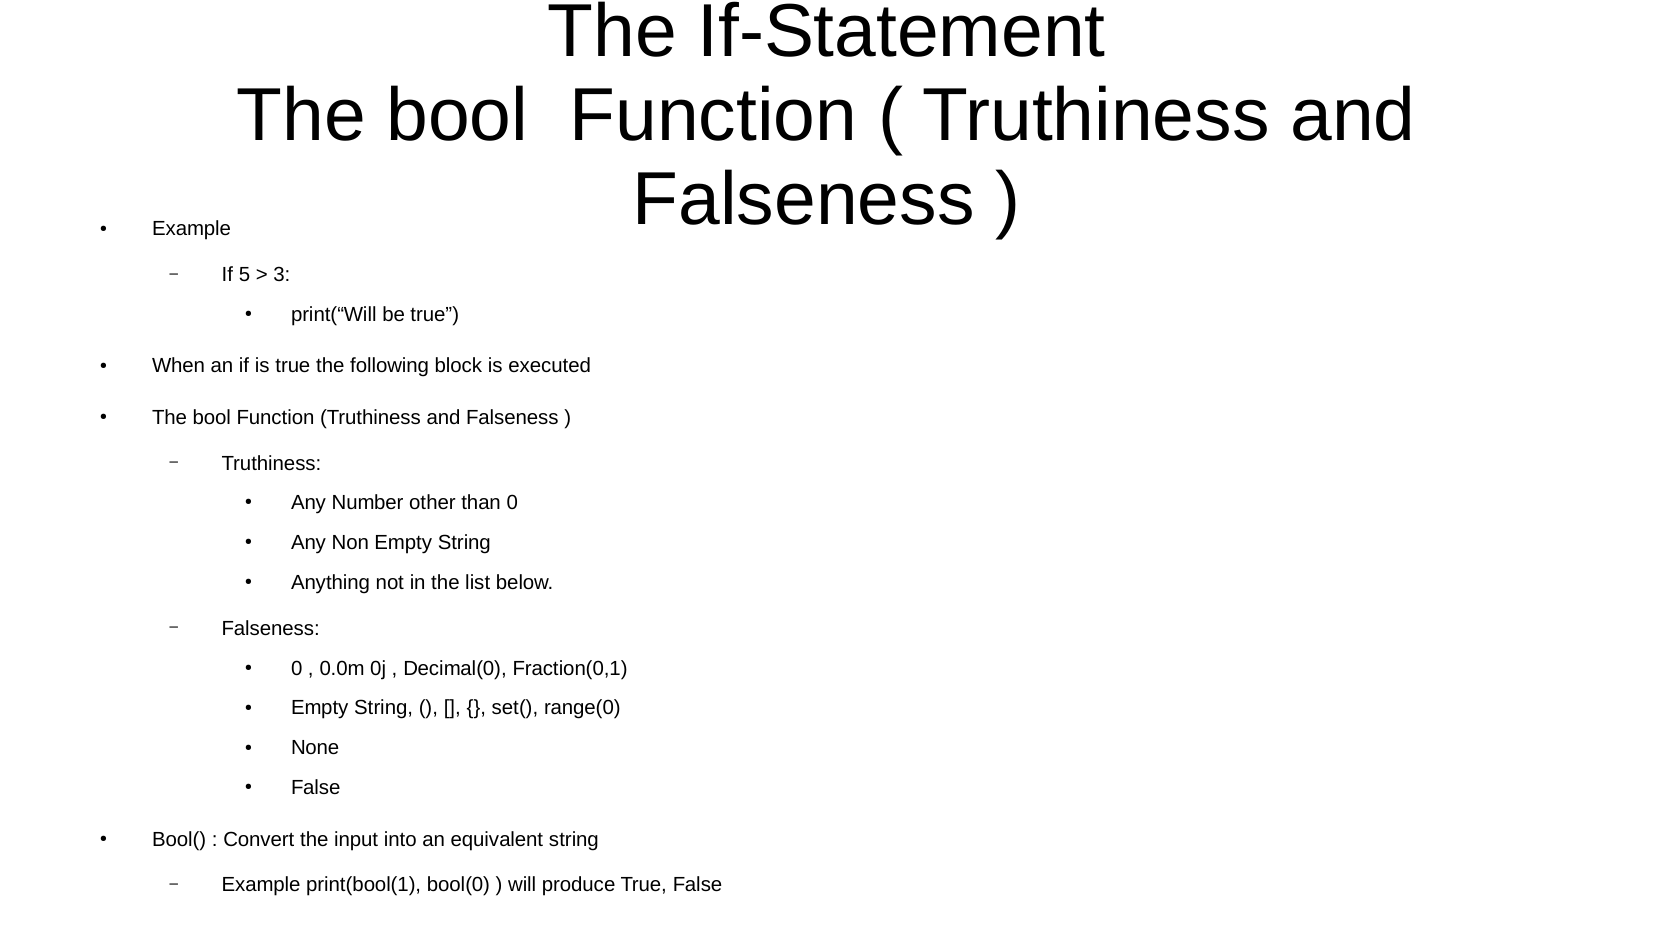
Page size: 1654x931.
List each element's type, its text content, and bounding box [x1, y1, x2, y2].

list Example If 5 > 3: print(“Will be true”) When an if is true the following block is executed The bool Function (Truthiness and Falseness ) Truthiness: Any Number other than 0 Any Non Empty String Anything not in the list below. Falseness: 0 , 0.0m 0j , Decimal(0), Fraction(0,1) Empty String, (), [], {}, set(), range(0) None False Bool() : Convert the input into an equivalent string Example print(bool(1), bool(0) ) will produce True, False [82, 217, 1576, 901]
title The If-Statement The bool Function ( Truthiness and Falseness ) [82, 0, 1571, 217]
